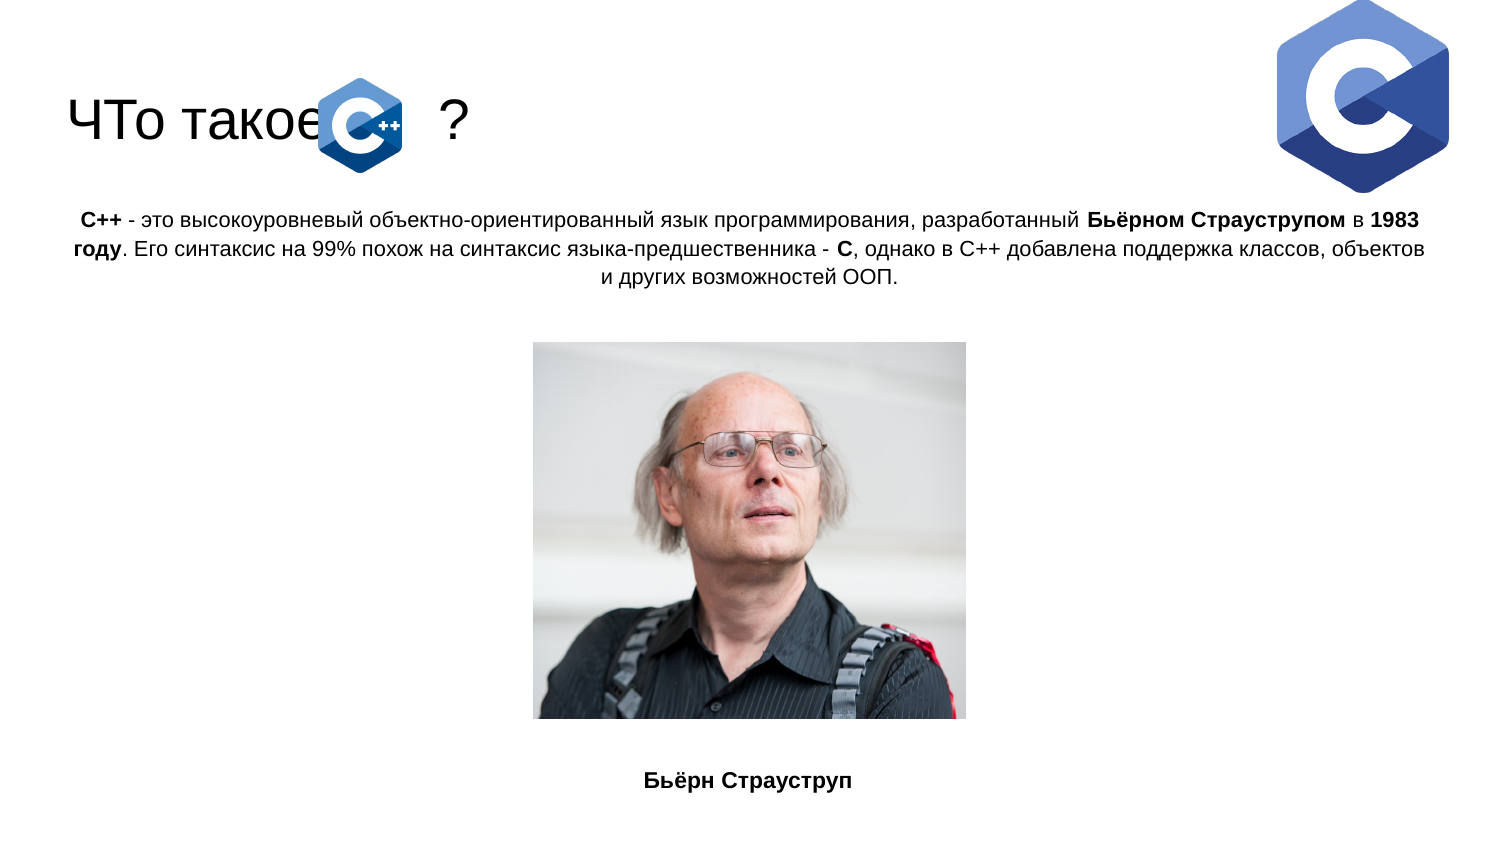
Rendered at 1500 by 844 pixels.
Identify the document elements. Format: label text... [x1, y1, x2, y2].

picture [533, 342, 966, 719]
picture [318, 78, 402, 173]
text_box Бьёрн Страуструп [531, 746, 966, 808]
picture [1277, 0, 1449, 193]
title ЧТо такое ? [51, 72, 1277, 167]
list C++ - это высокоуровневый объектно-ориентированный язык программирования, разработанный Бьёрном Страуструпом в 1983 году. Его синтаксис на 99% похож на синтаксис языка-предшественника - C, однако в C++ добавлена поддержка классов, объектов и других возможностей ООП. [51, 189, 1449, 307]
